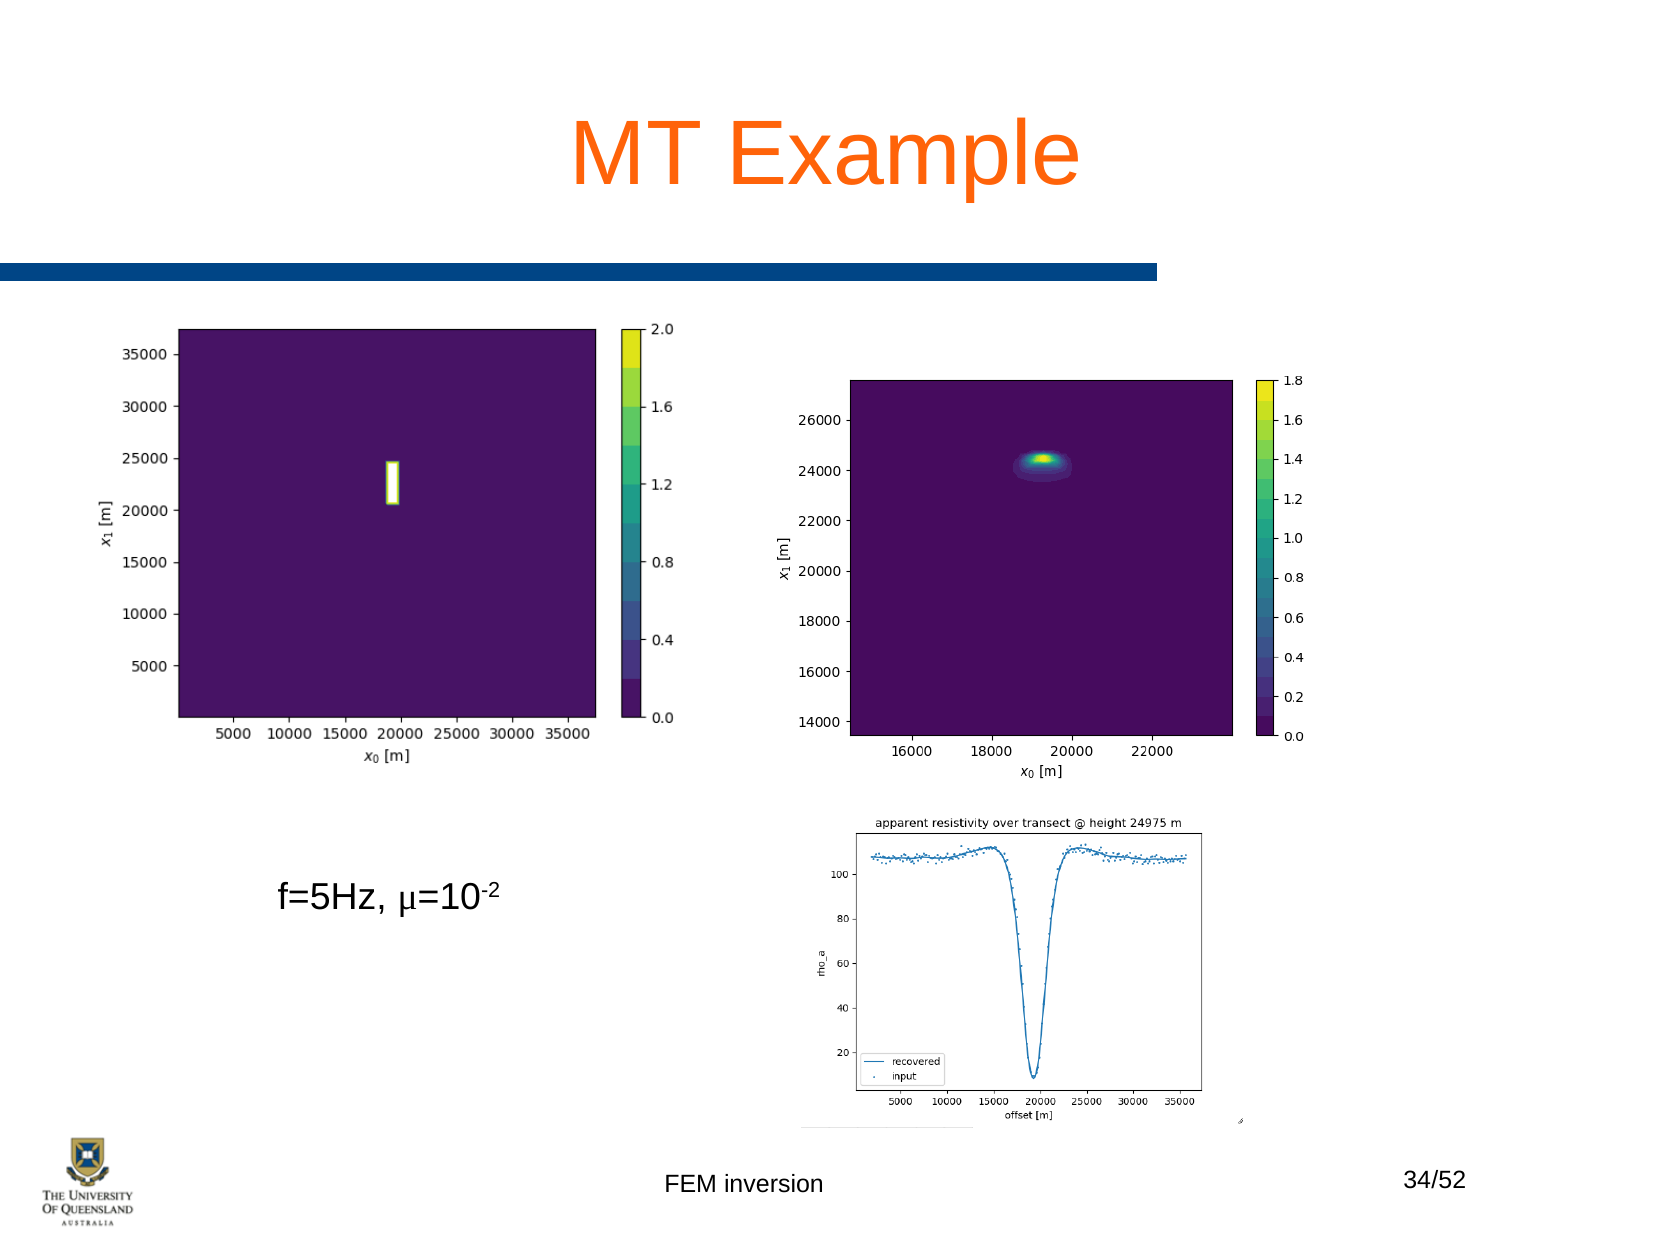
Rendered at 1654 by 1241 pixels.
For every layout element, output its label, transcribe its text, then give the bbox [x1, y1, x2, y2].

picture [801, 814, 1250, 1128]
title MT Example [82, 49, 1571, 257]
picture [84, 308, 720, 764]
text_box f=5Hz, μ=10-2 [262, 867, 516, 925]
picture [749, 351, 1368, 785]
picture [35, 1133, 142, 1235]
